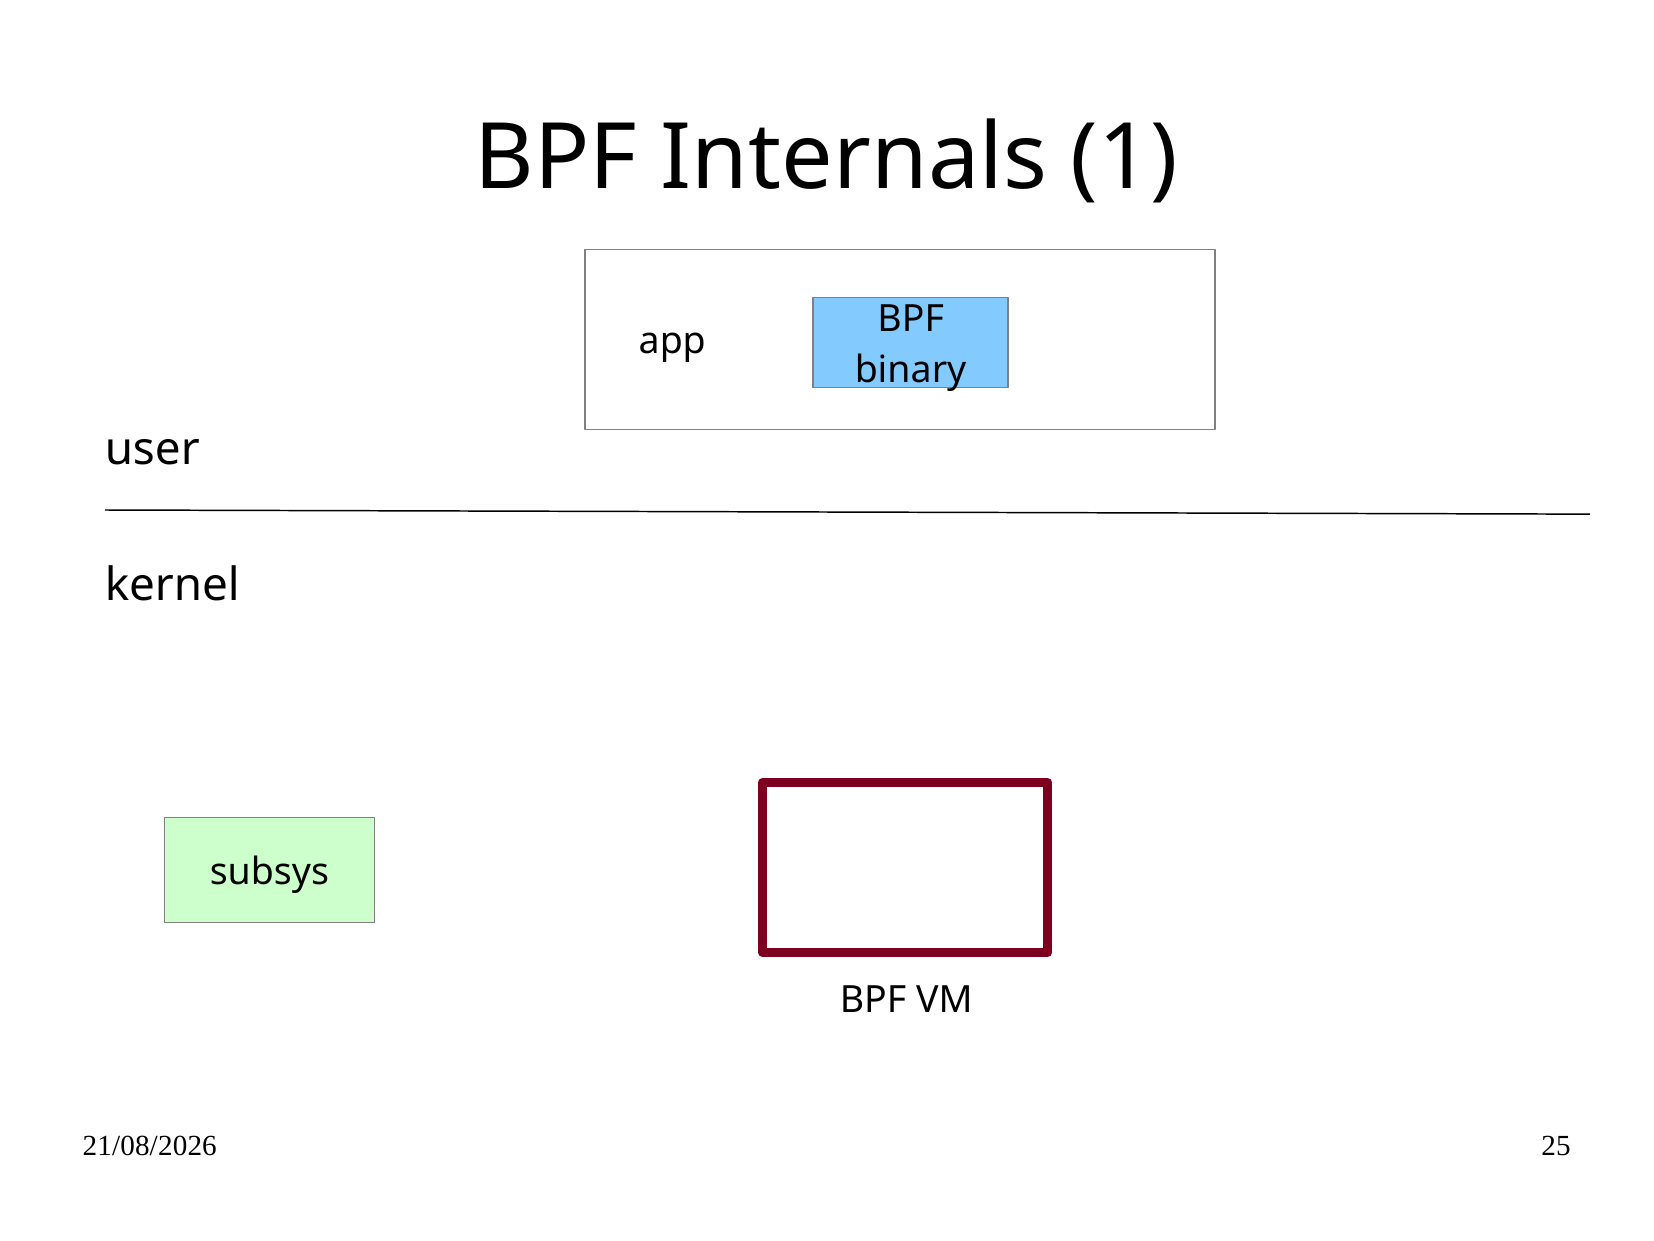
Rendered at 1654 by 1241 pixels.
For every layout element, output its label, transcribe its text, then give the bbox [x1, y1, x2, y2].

text_box BPF VM [825, 965, 985, 1026]
text_box subsys [164, 817, 375, 923]
title BPF Internals (1) [82, 49, 1571, 257]
text_box kernel [90, 544, 245, 615]
text_box user [90, 408, 204, 479]
text_box app [585, 249, 1216, 430]
